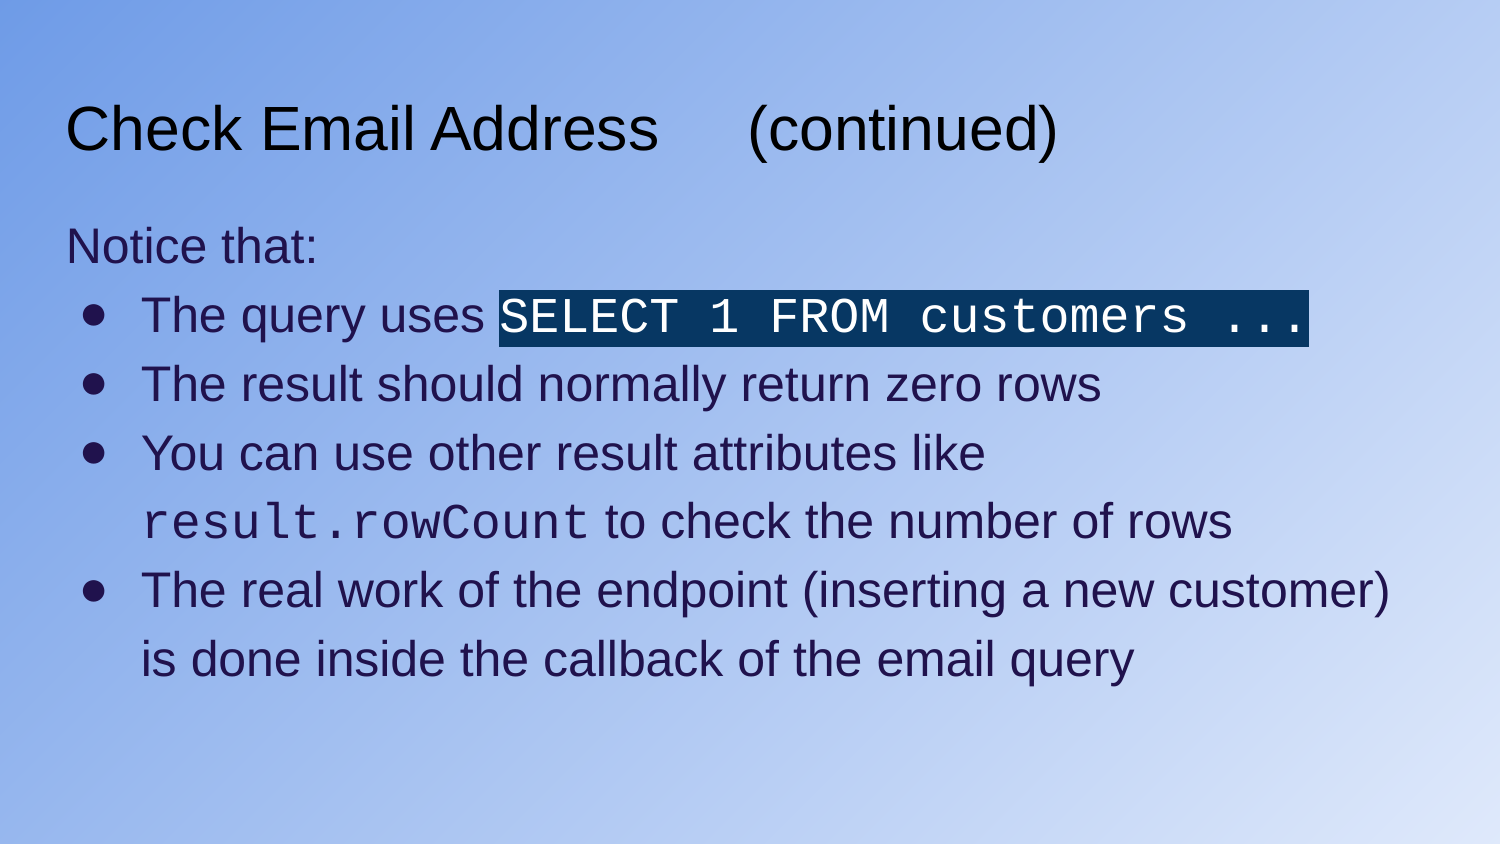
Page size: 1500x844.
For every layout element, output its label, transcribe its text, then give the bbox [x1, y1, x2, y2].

text_box Notice that: The query uses SELECT 1 FROM customers ... The result should normally return zero rows You can use other result attributes like result.rowCount to check the number of rows The real work of the endpoint (inserting a new customer) is done inside the callback of the email query [51, 189, 1449, 750]
text_box Check Email Address (continued) [51, 72, 1449, 167]
